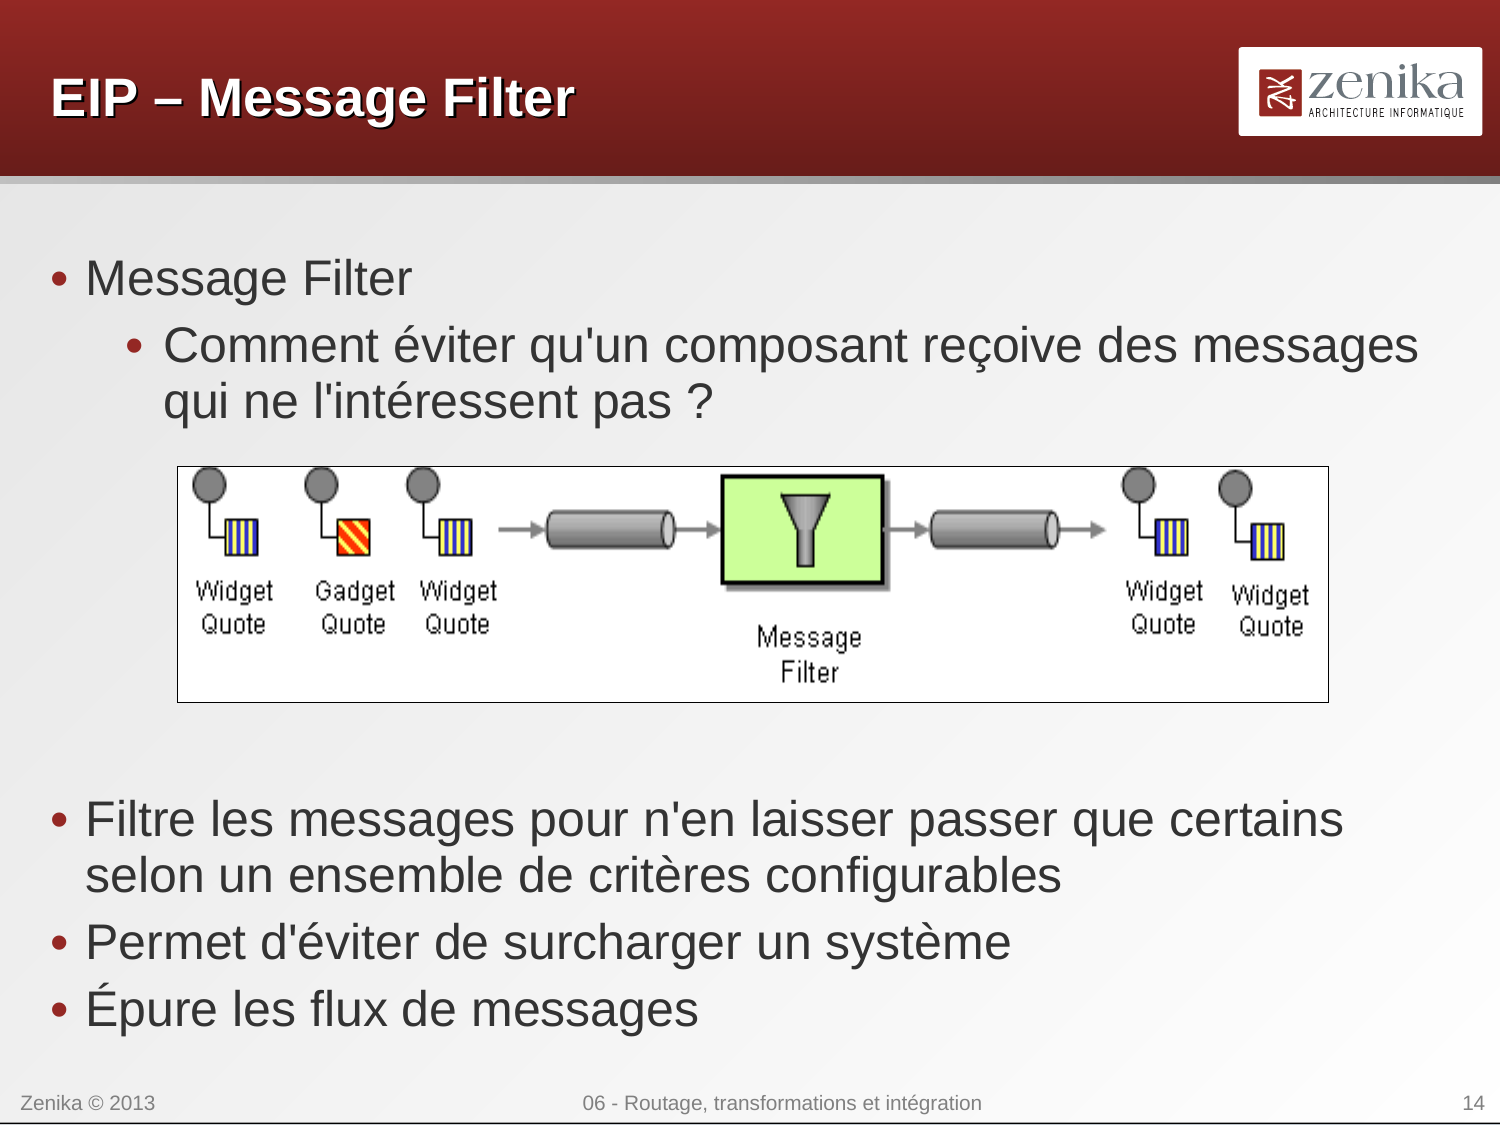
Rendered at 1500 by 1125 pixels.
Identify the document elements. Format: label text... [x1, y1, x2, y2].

picture [177, 466, 1329, 703]
list Message Filter Comment éviter qu'un composant reçoive des messages qui ne l'intéressent pas ? Filtre les messages pour n'en laisser passer que certains selon un ensemble de critères configurables Permet d'éviter de surcharger un système Épure les flux de messages [50, 250, 1477, 1064]
title EIP – Message Filter [50, 22, 1206, 172]
picture [1257, 58, 1464, 125]
